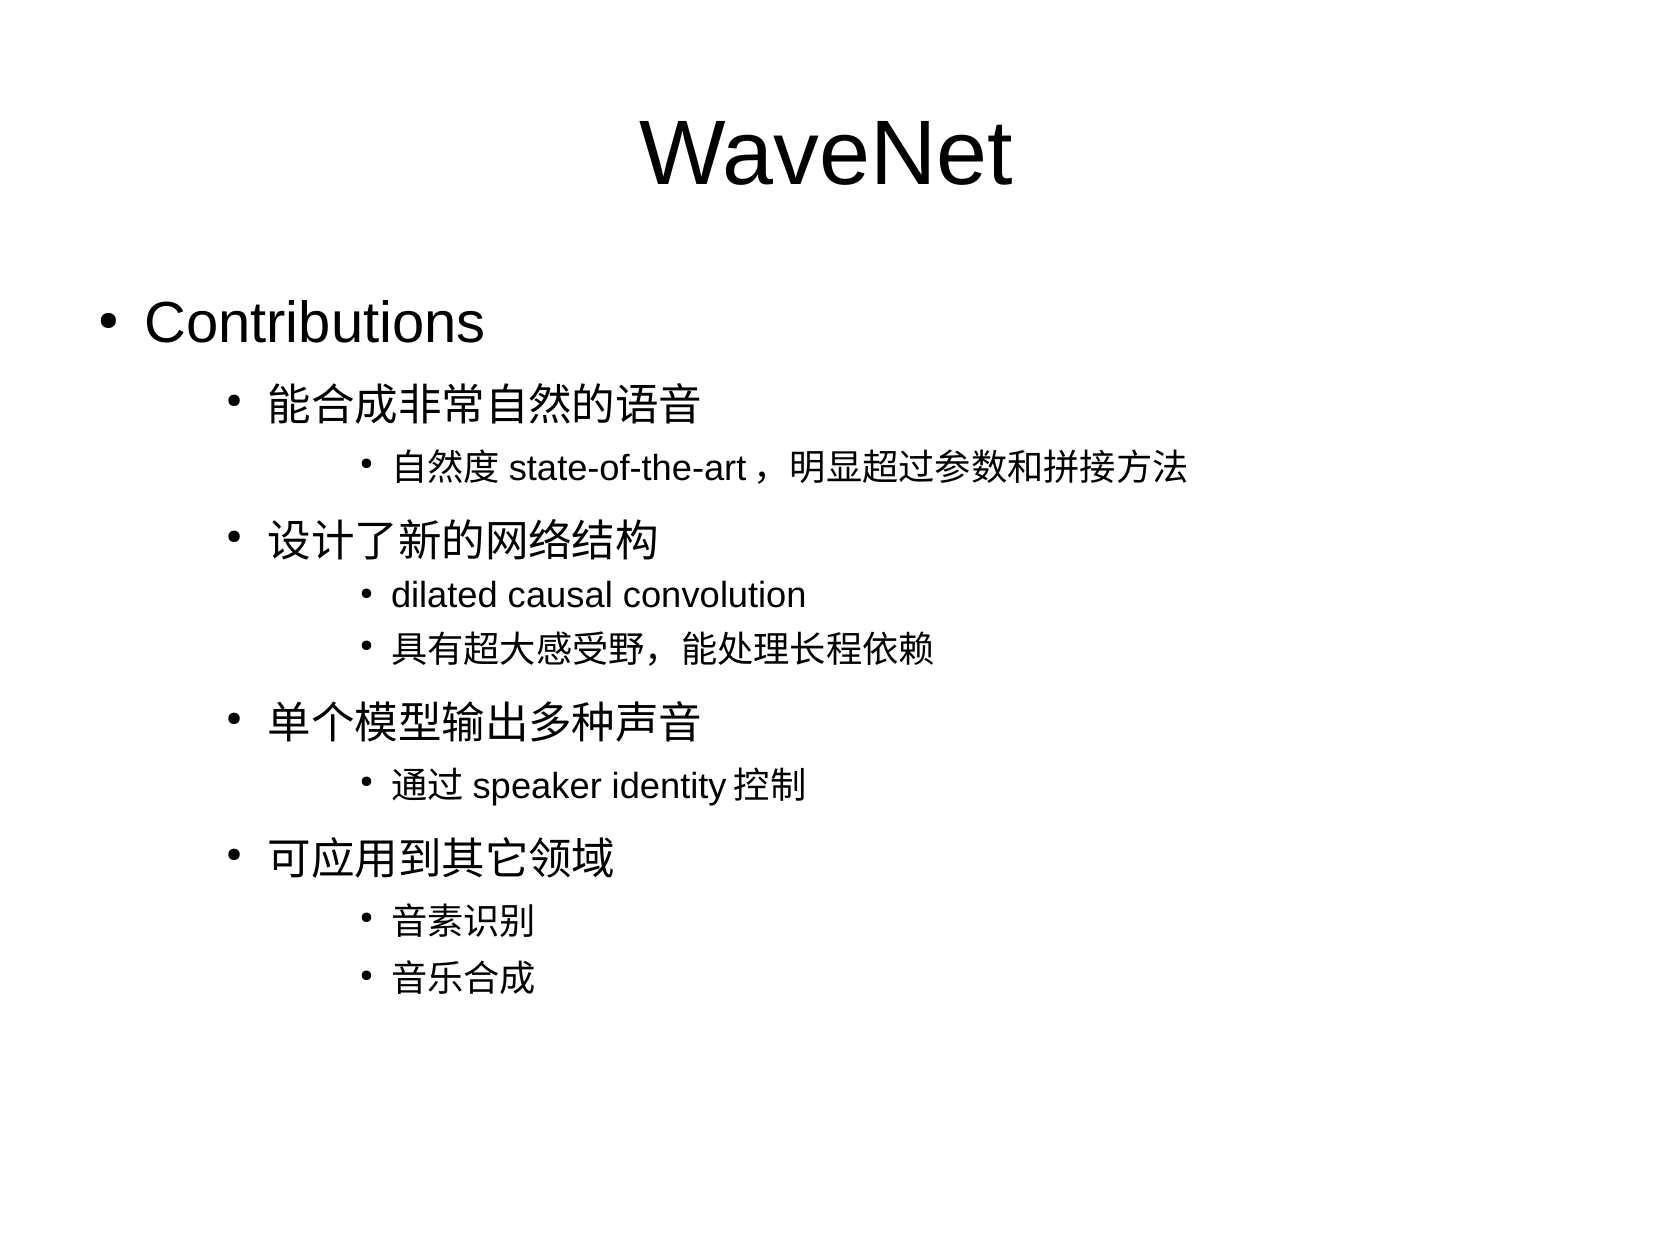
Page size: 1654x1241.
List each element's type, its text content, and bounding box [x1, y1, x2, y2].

list Contributions 能合成非常自然的语音 自然度state-of-the-art，明显超过参数和拼接方法 设计了新的网络结构 dilated causal convolution 具有超大感受野，能处理长程依赖 单个模型输出多种声音 通过speaker identity控制 可应用到其它领域 音素识别 音乐合成 [82, 290, 1571, 1010]
title WaveNet [82, 49, 1571, 257]
